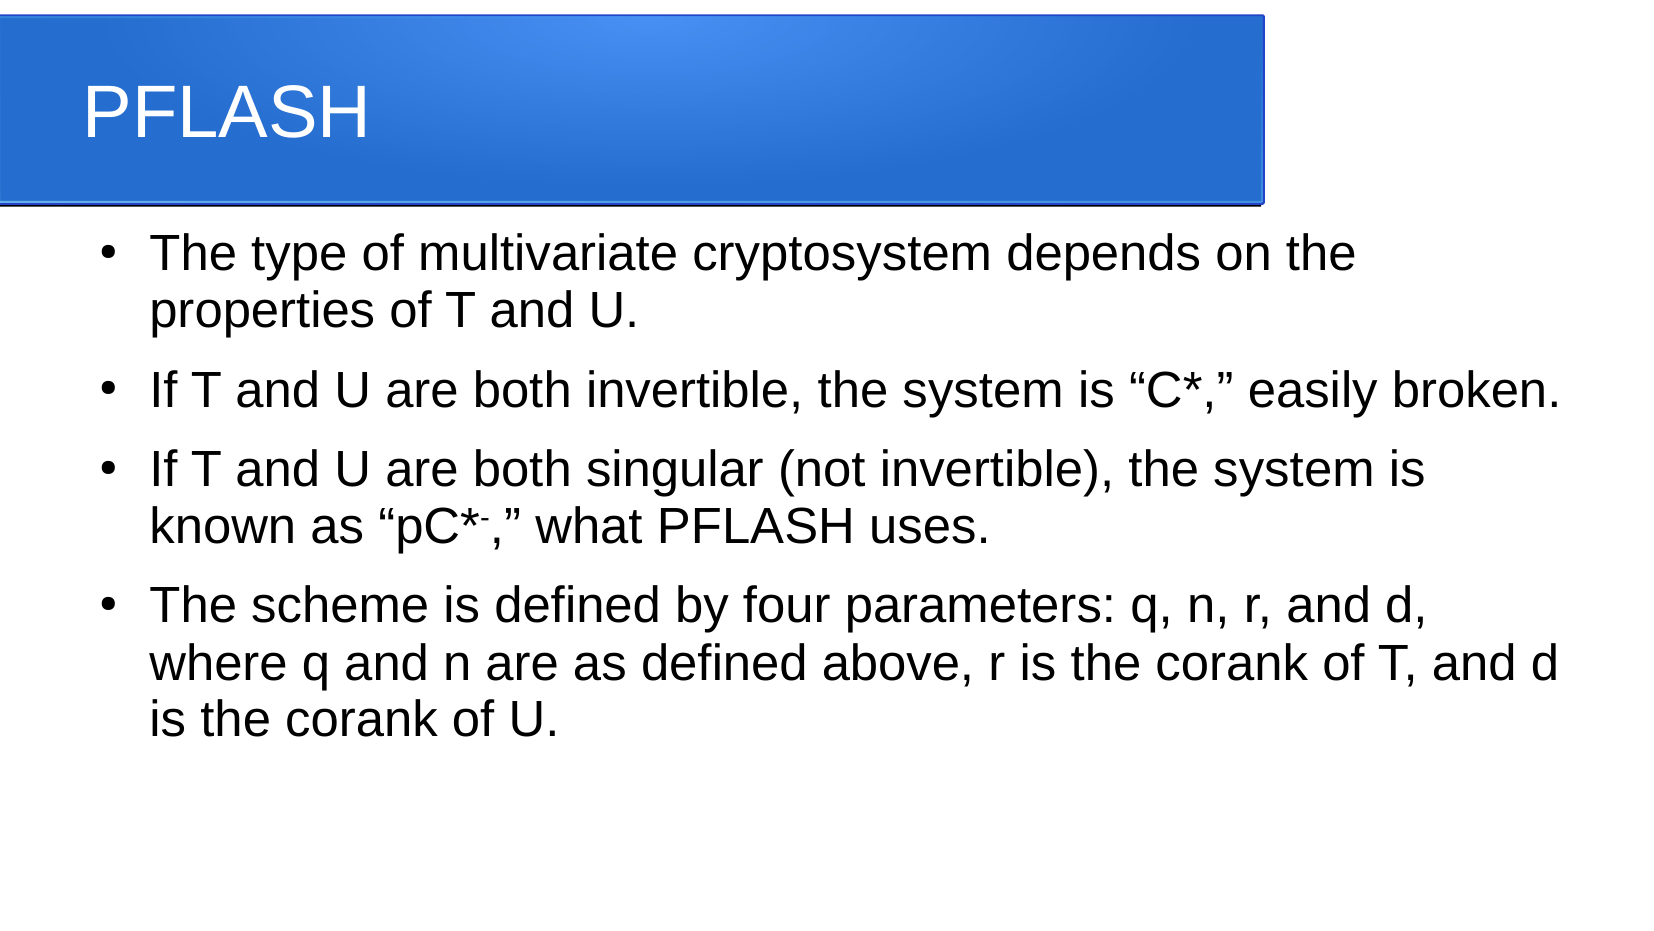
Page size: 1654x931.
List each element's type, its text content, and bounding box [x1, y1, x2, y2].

list The type of multivariate cryptosystem depends on the properties of T and U. If T and U are both invertible, the system is “C*,” easily broken. If T and U are both singular (not invertible), the system is known as “pC*-,” what PFLASH uses. The scheme is defined by four parameters: q, n, r, and d, where q and n are as defined above, r is the corank of T, and d is the corank of U. [82, 224, 1571, 764]
title PFLASH [82, 35, 1235, 189]
